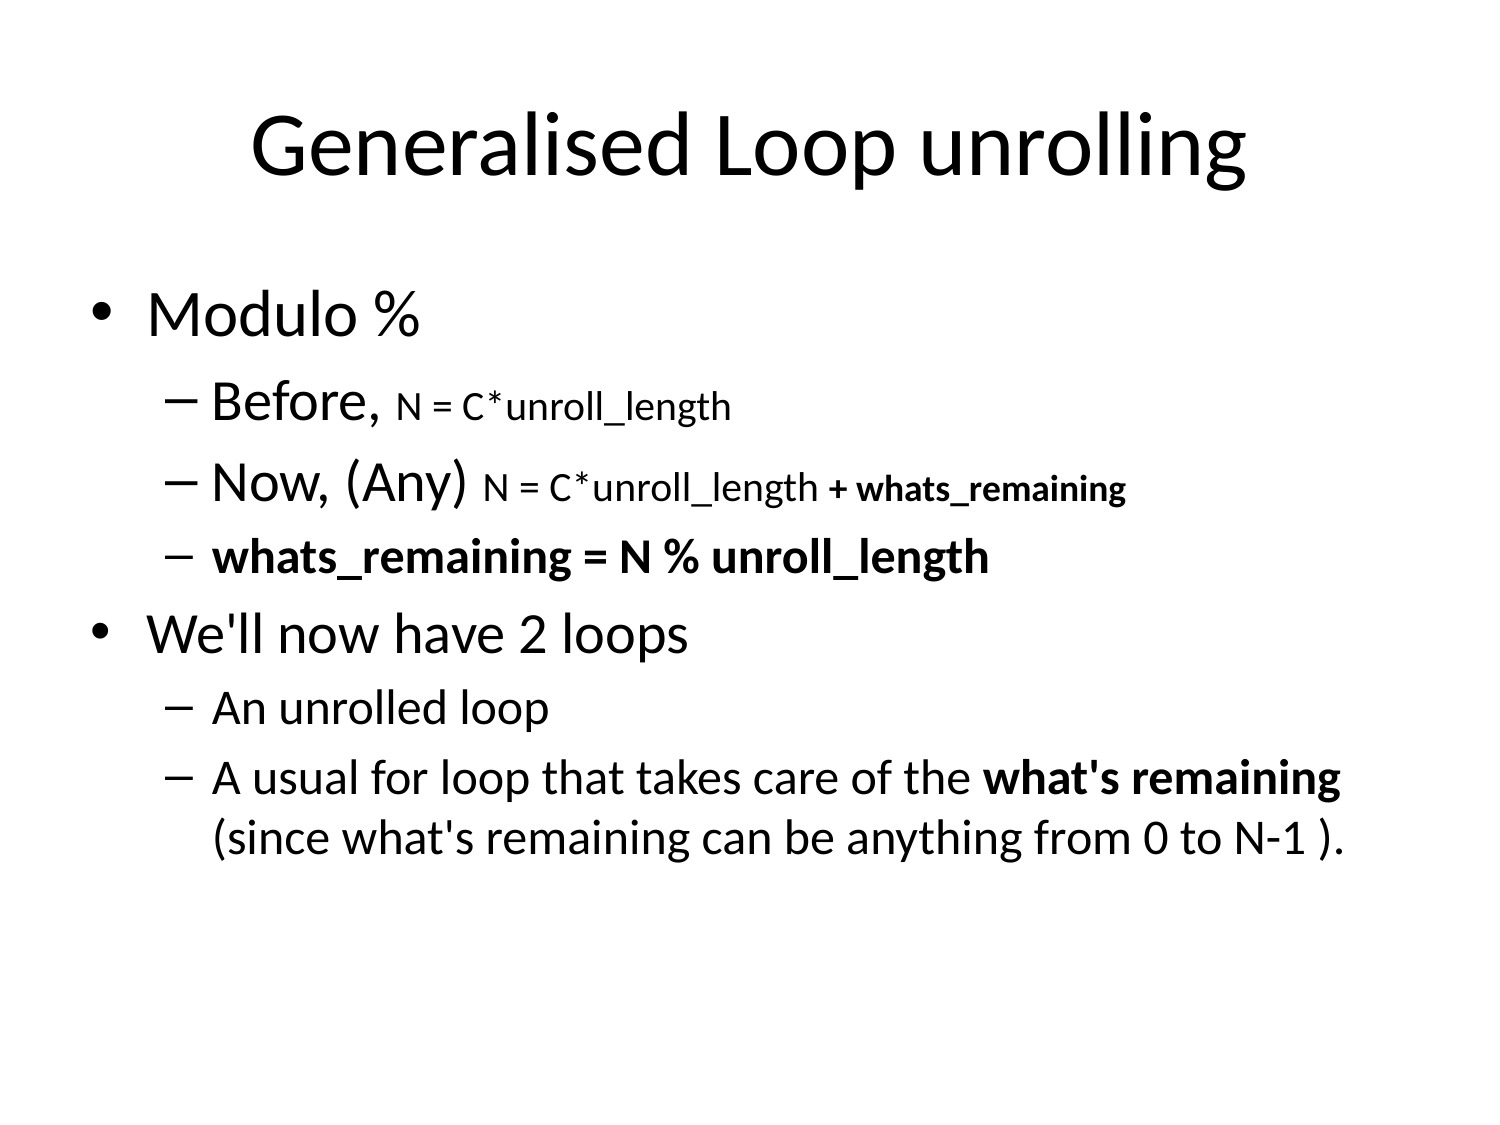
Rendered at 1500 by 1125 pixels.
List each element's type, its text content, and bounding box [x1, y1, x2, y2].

title Generalised Loop unrolling [75, 45, 1425, 233]
list Modulo % Before, N = C*unroll_length Now, (Any) N = C*unroll_length + whats_remaining whats_remaining = N % unroll_length We'll now have 2 loops An unrolled loop A usual for loop that takes care of the what's remaining (since what's remaining can be anything from 0 to N-1 ). [75, 262, 1425, 1005]
